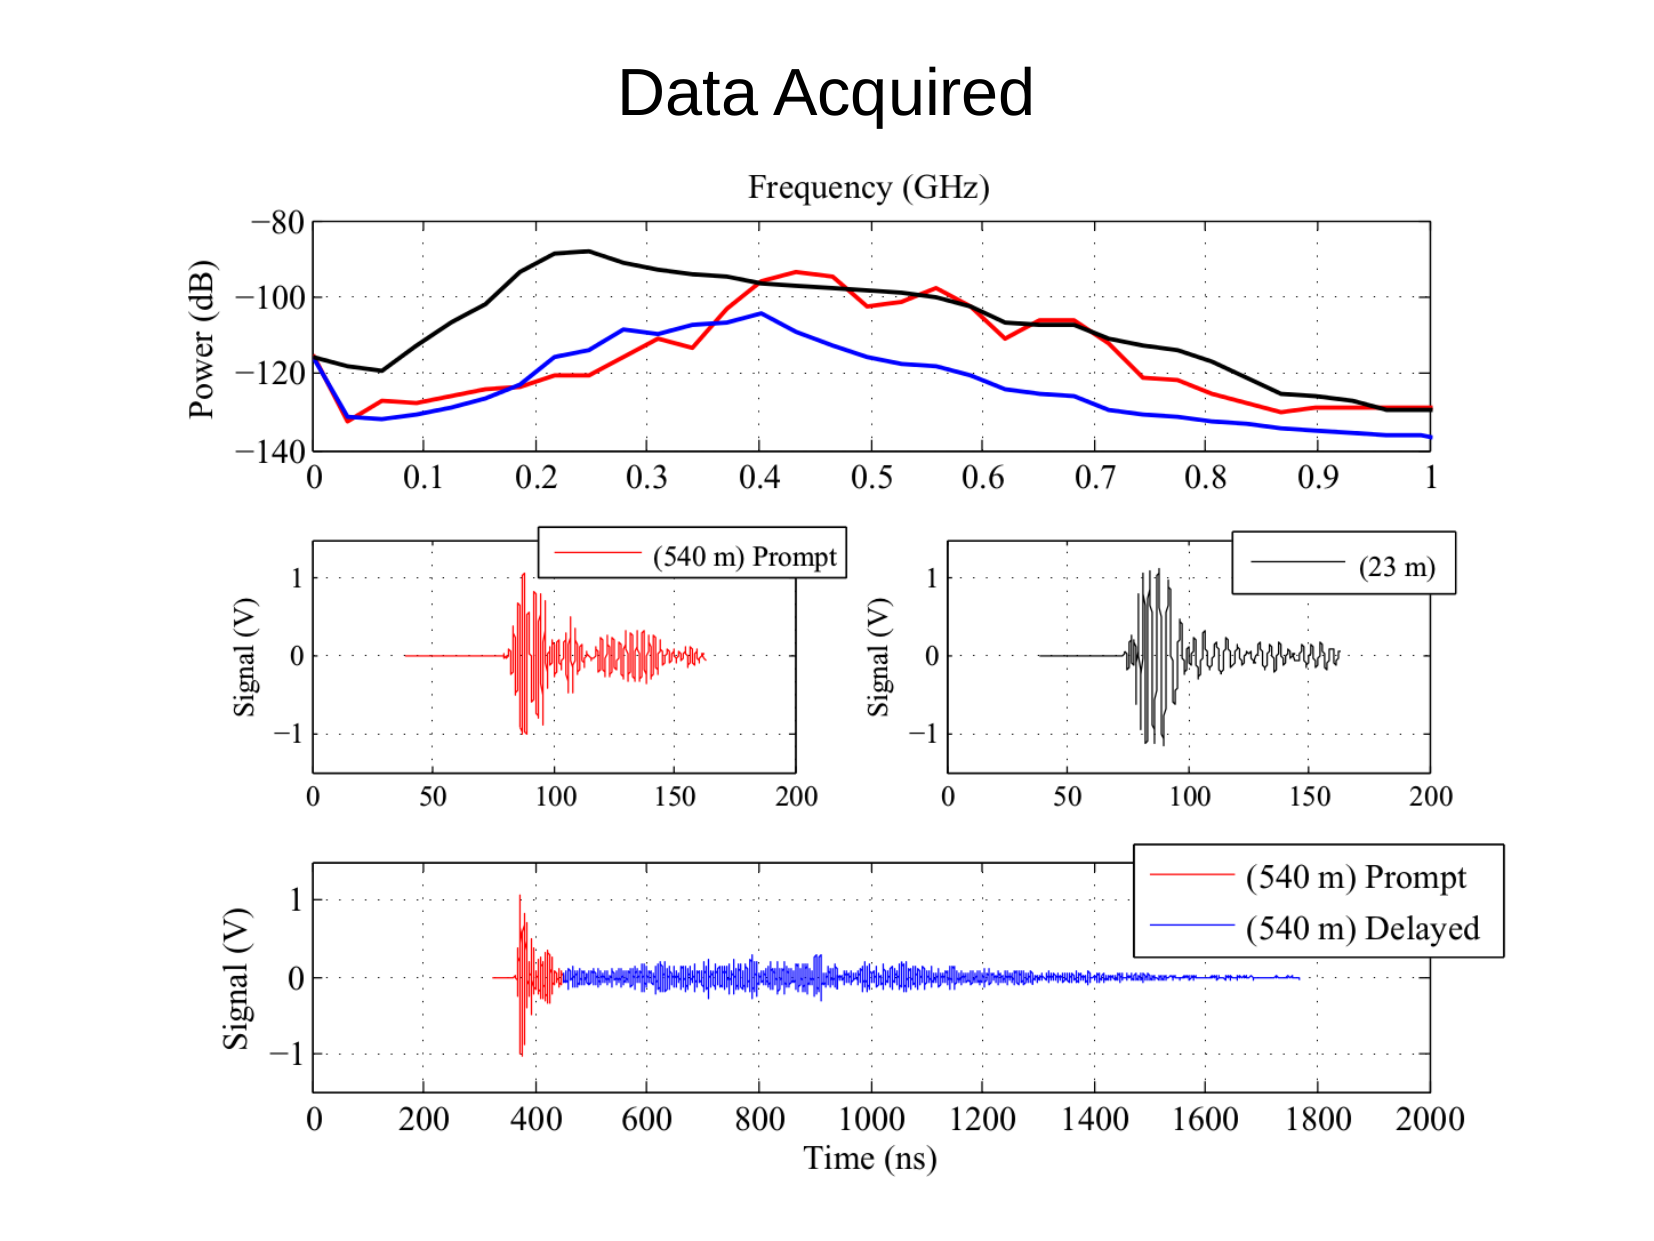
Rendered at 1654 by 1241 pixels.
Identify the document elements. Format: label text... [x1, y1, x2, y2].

picture [178, 174, 1511, 1177]
title Data Acquired [82, 49, 1571, 136]
